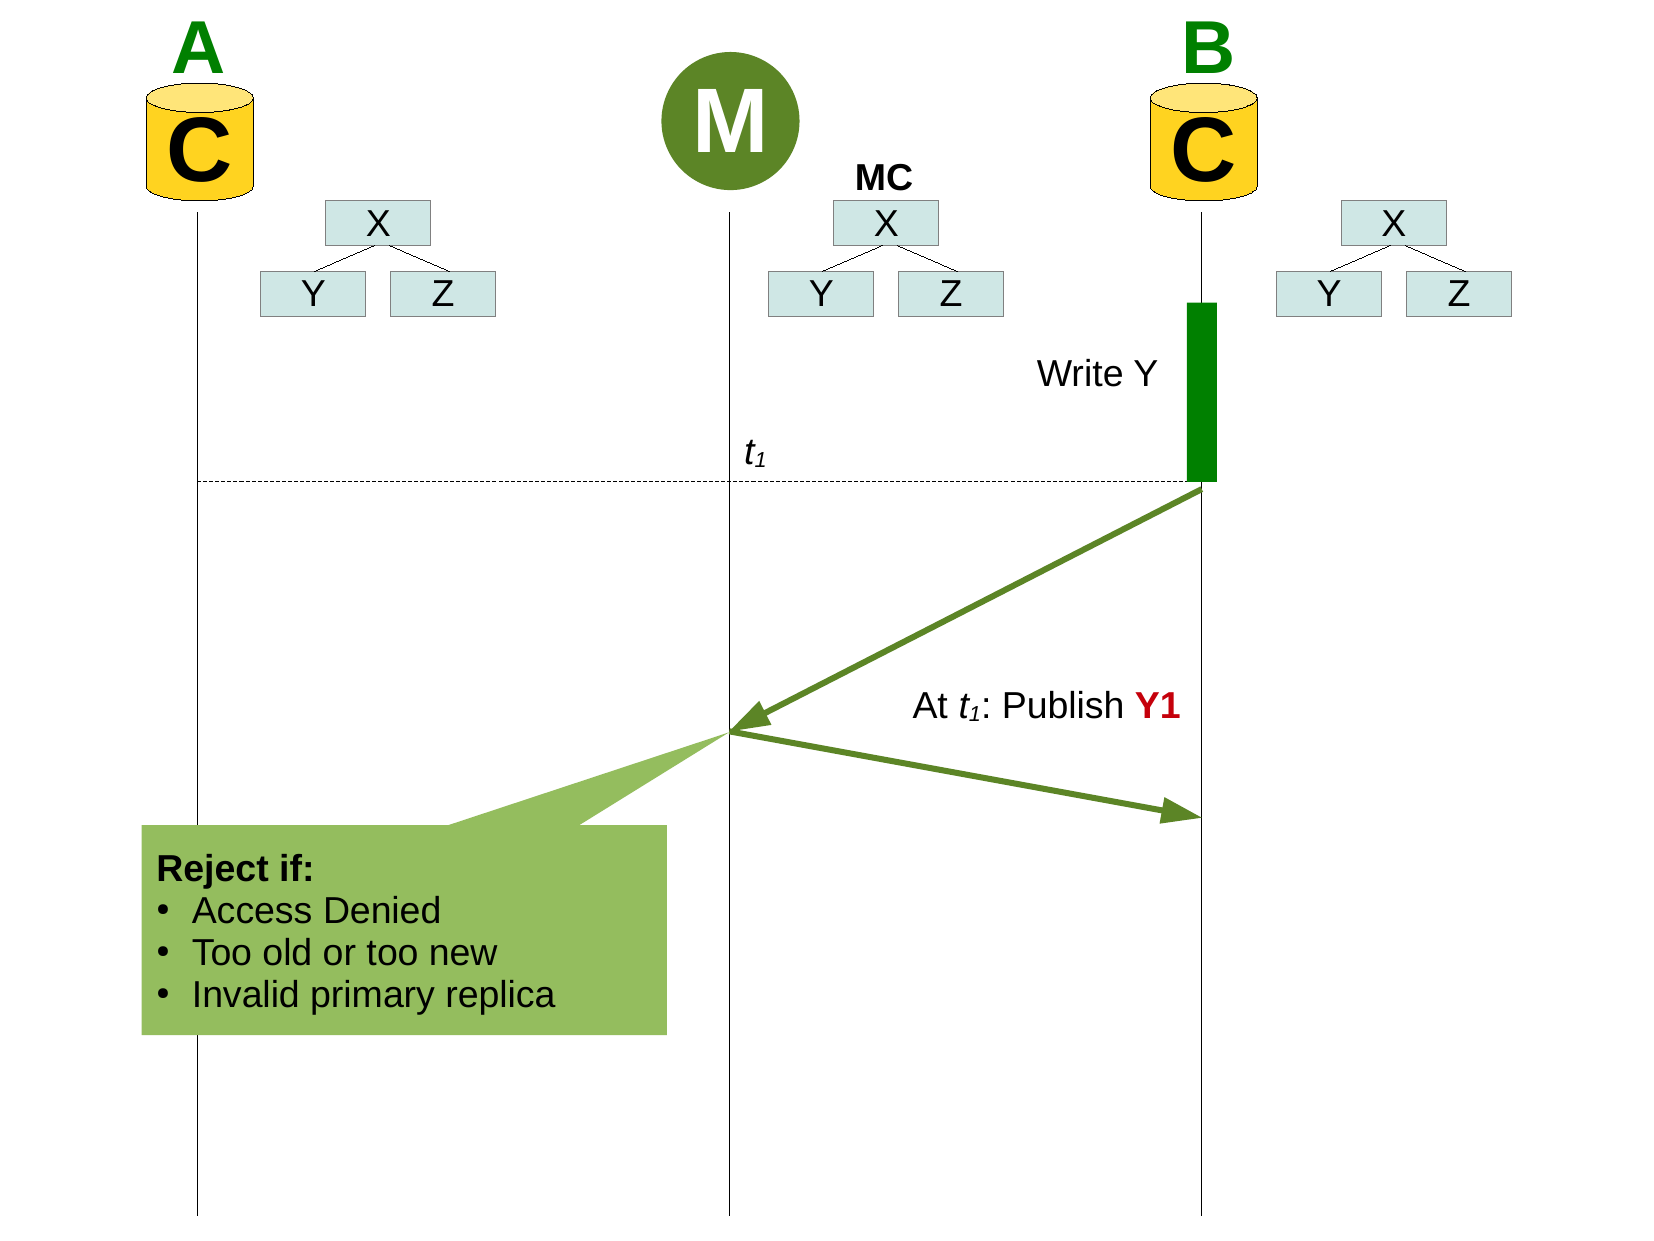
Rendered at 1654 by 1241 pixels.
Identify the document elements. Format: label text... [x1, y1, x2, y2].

text_box X [325, 200, 431, 246]
text_box X [833, 200, 939, 246]
text_box Write Y [1022, 345, 1175, 402]
text_box MC [840, 149, 961, 207]
text_box t1 [729, 423, 826, 493]
text_box [141, 1023, 667, 1036]
text_box Reject if: Access Denied Too old or too new Invalid primary replica [141, 840, 727, 1023]
text_box Y [1276, 271, 1382, 317]
text_box Z [390, 271, 496, 317]
text_box X [1341, 200, 1447, 246]
text_box C [146, 99, 254, 201]
text_box [1186, 302, 1217, 482]
text_box C [1150, 99, 1258, 201]
text_box Z [1406, 271, 1512, 317]
text_box B [1166, 0, 1257, 94]
text_box Z [898, 271, 1004, 317]
text_box A [157, 0, 248, 90]
text_box At t1: Publish Y1 [897, 677, 1235, 747]
text_box [141, 732, 730, 840]
text_box Y [768, 271, 874, 317]
text_box Y [260, 271, 366, 317]
text_box M [661, 51, 800, 191]
